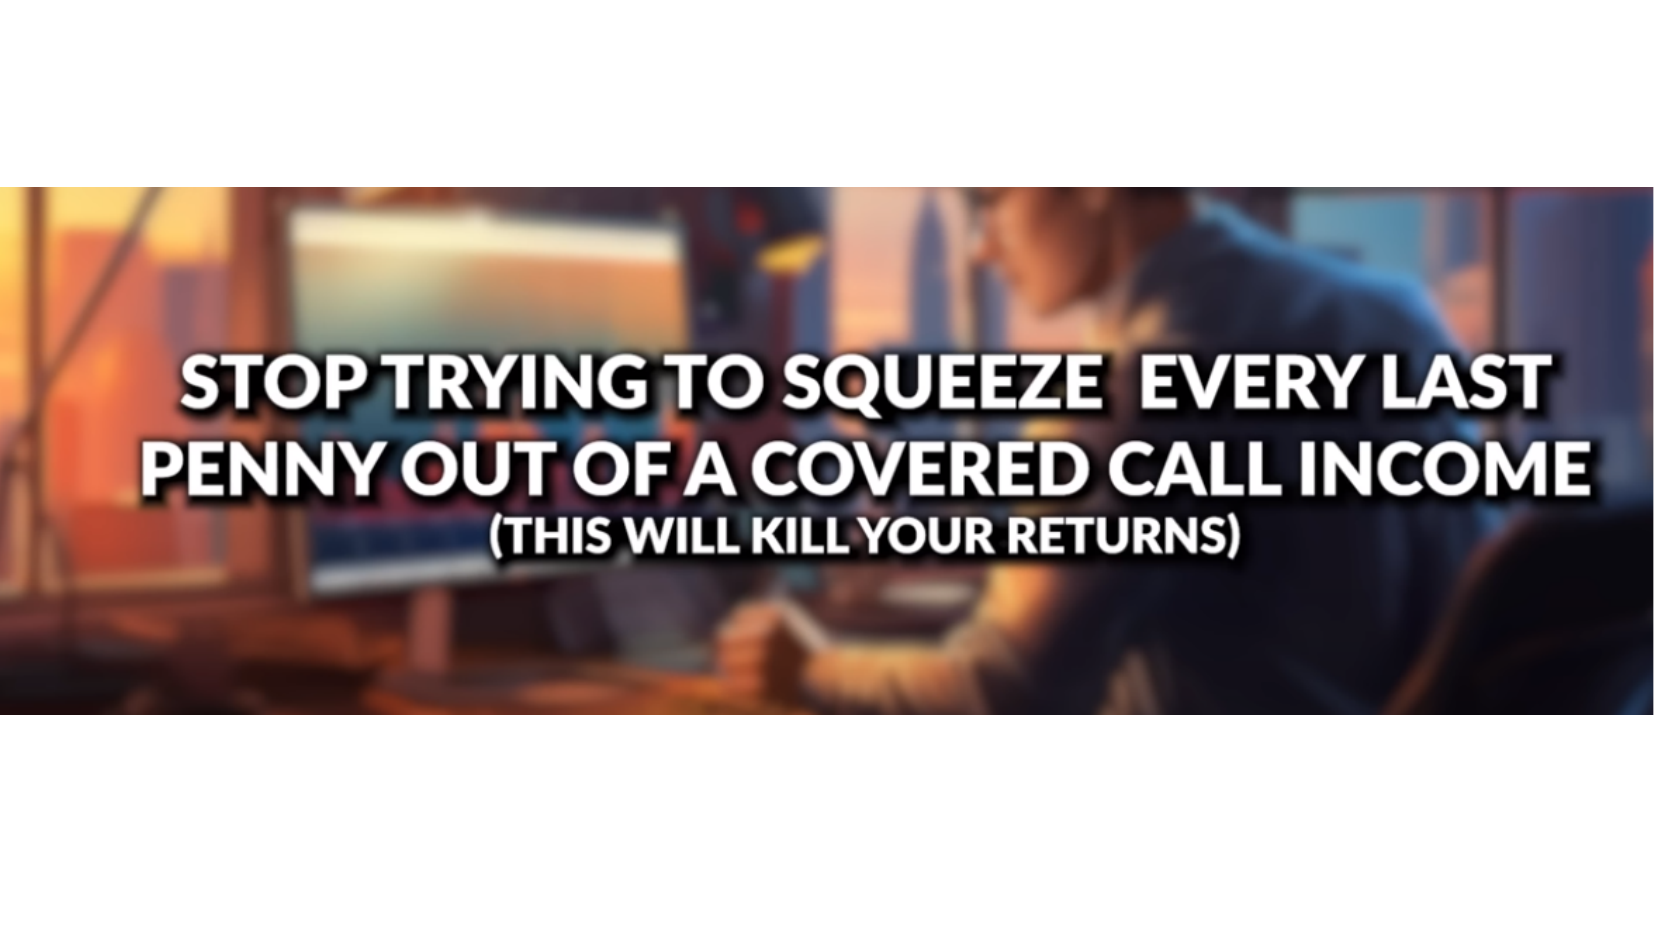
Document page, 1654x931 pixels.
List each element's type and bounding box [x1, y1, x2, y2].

picture [0, 187, 1654, 715]
